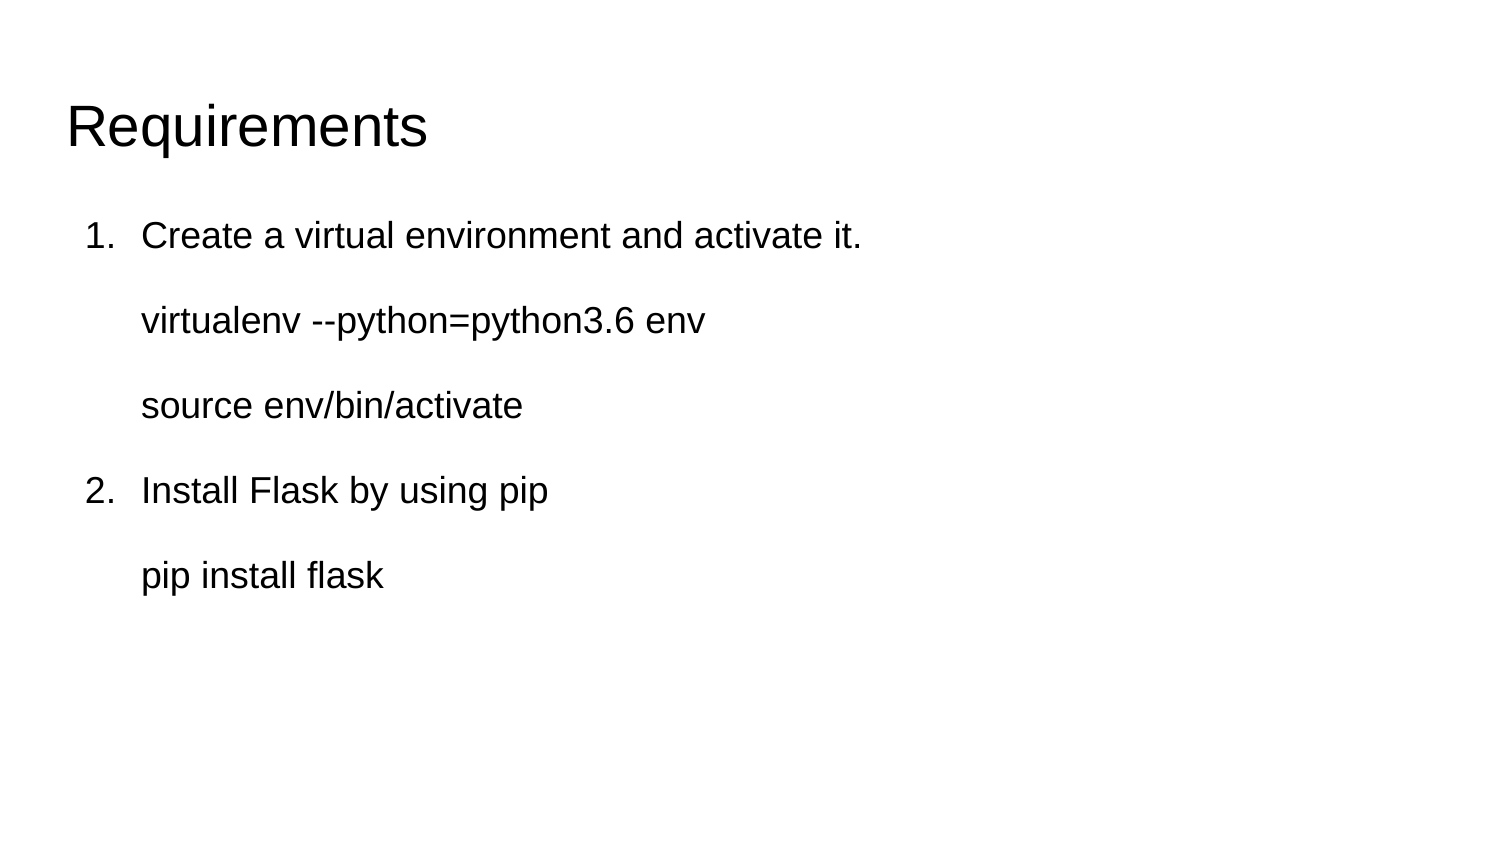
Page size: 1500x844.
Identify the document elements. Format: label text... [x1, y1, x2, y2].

title Requirements [51, 72, 1449, 167]
list Create a virtual environment and activate it. virtualenv --python=python3.6 env source env/bin/activate Install Flask by using pip pip install flask [51, 189, 1449, 750]
